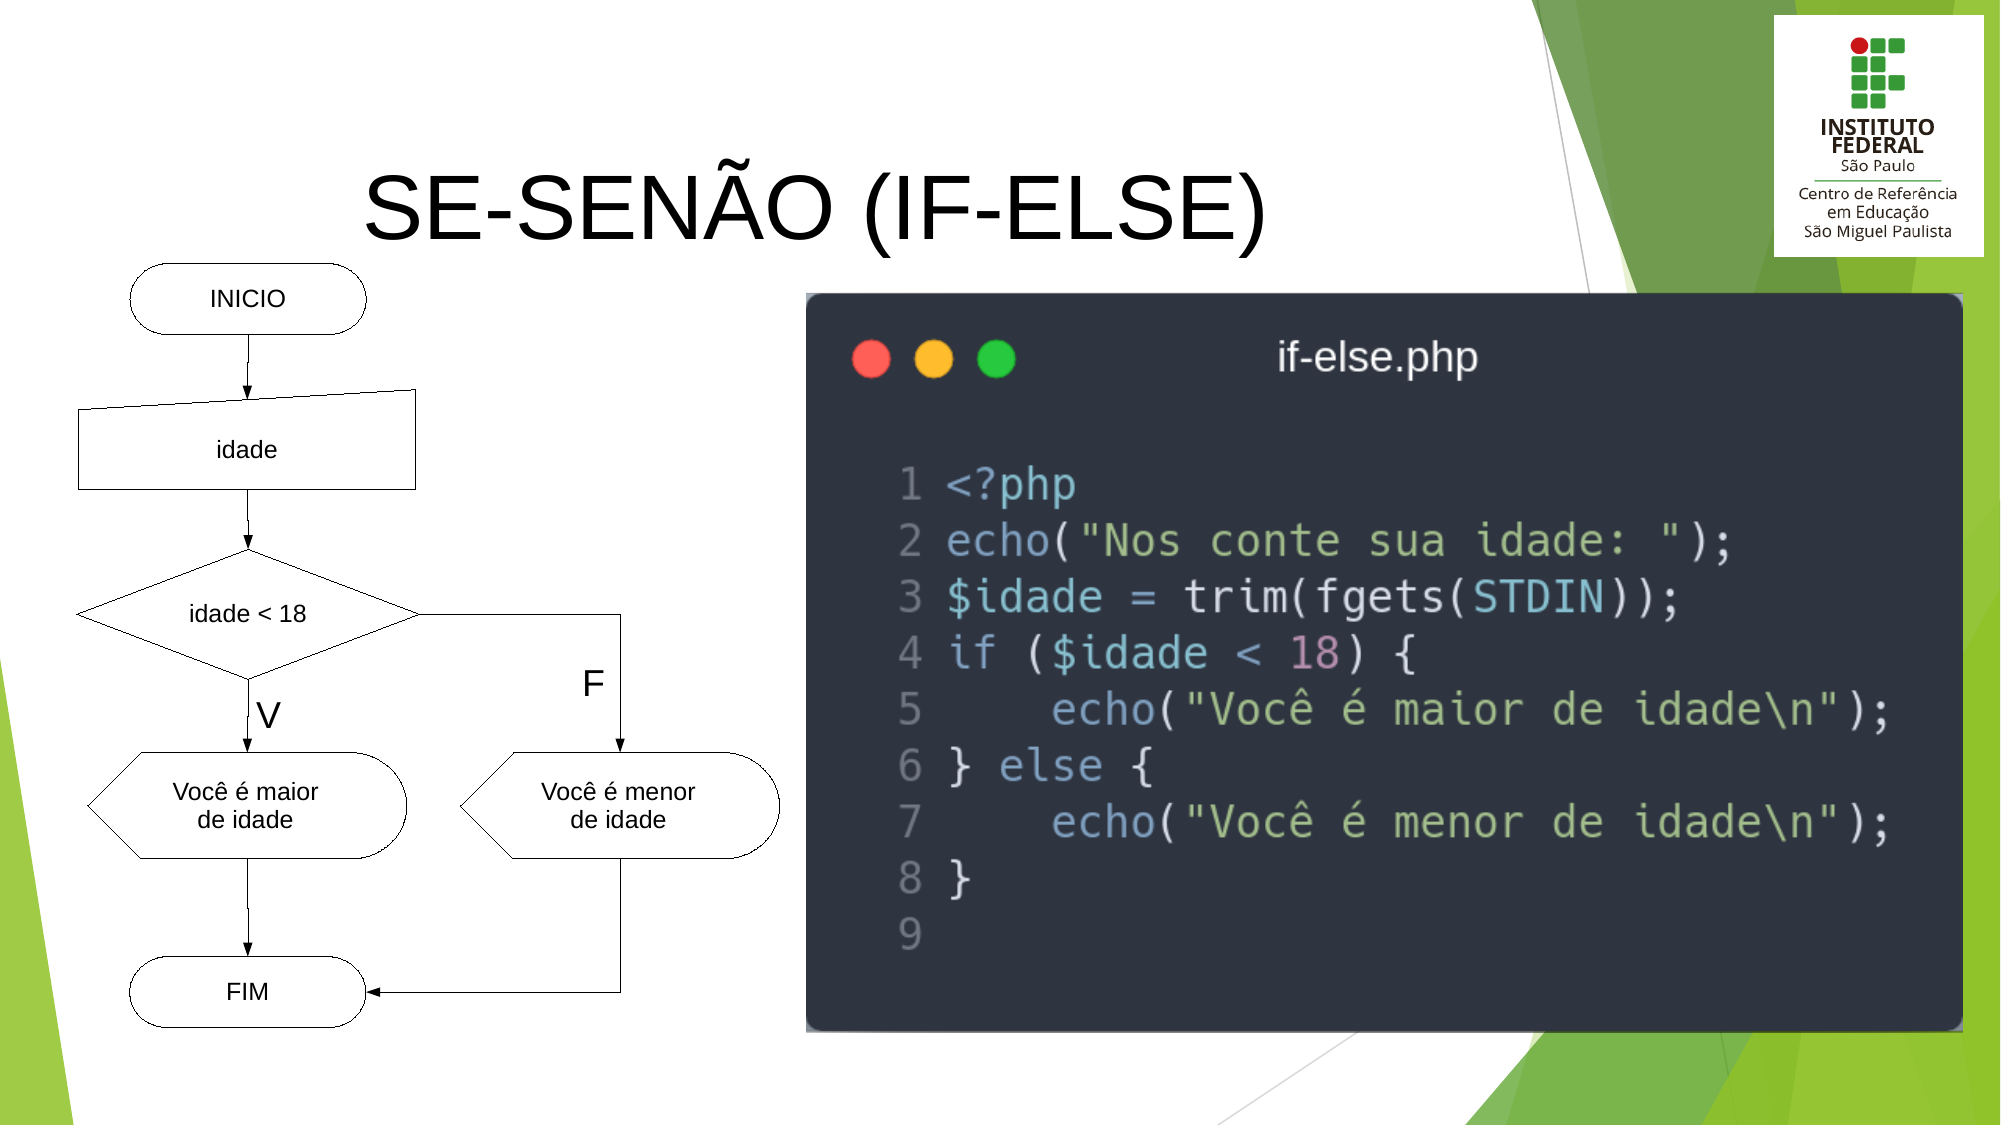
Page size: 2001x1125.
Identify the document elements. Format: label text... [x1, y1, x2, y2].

text_box idade < 18 [76, 549, 419, 680]
picture [806, 292, 1963, 1034]
text_box Você é menor de idade [460, 752, 780, 859]
text_box FIM [129, 956, 366, 1028]
text_box INICIO [129, 263, 367, 335]
title SE-SENÃO (IF-ELSE) [111, 99, 1522, 317]
picture [1774, 15, 1984, 257]
text_box Você é maior de idade [87, 752, 407, 859]
text_box idade [78, 389, 416, 490]
